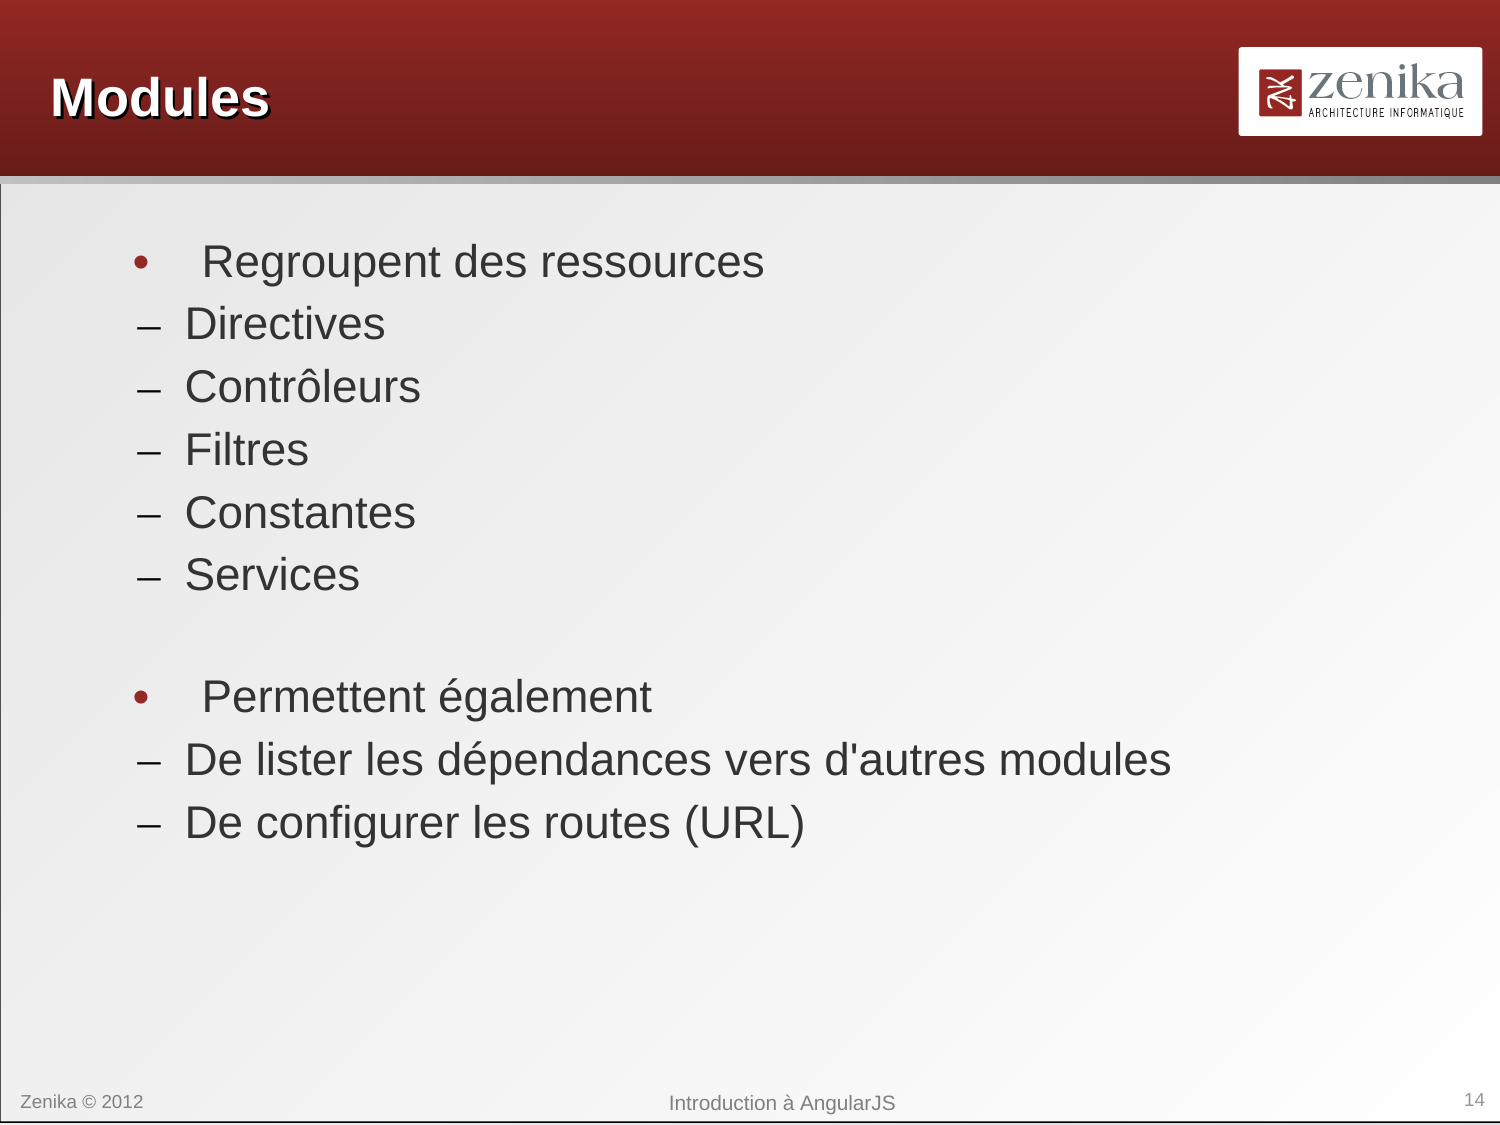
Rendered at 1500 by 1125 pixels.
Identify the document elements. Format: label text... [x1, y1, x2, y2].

picture [1257, 58, 1464, 125]
list Regroupent des ressources Directives Contrôleurs Filtres Constantes Services Permettent également De lister les dépendances vers d'autres modules De configurer les routes (URL) [62, 236, 1447, 1065]
title Modules [50, 15, 1206, 180]
